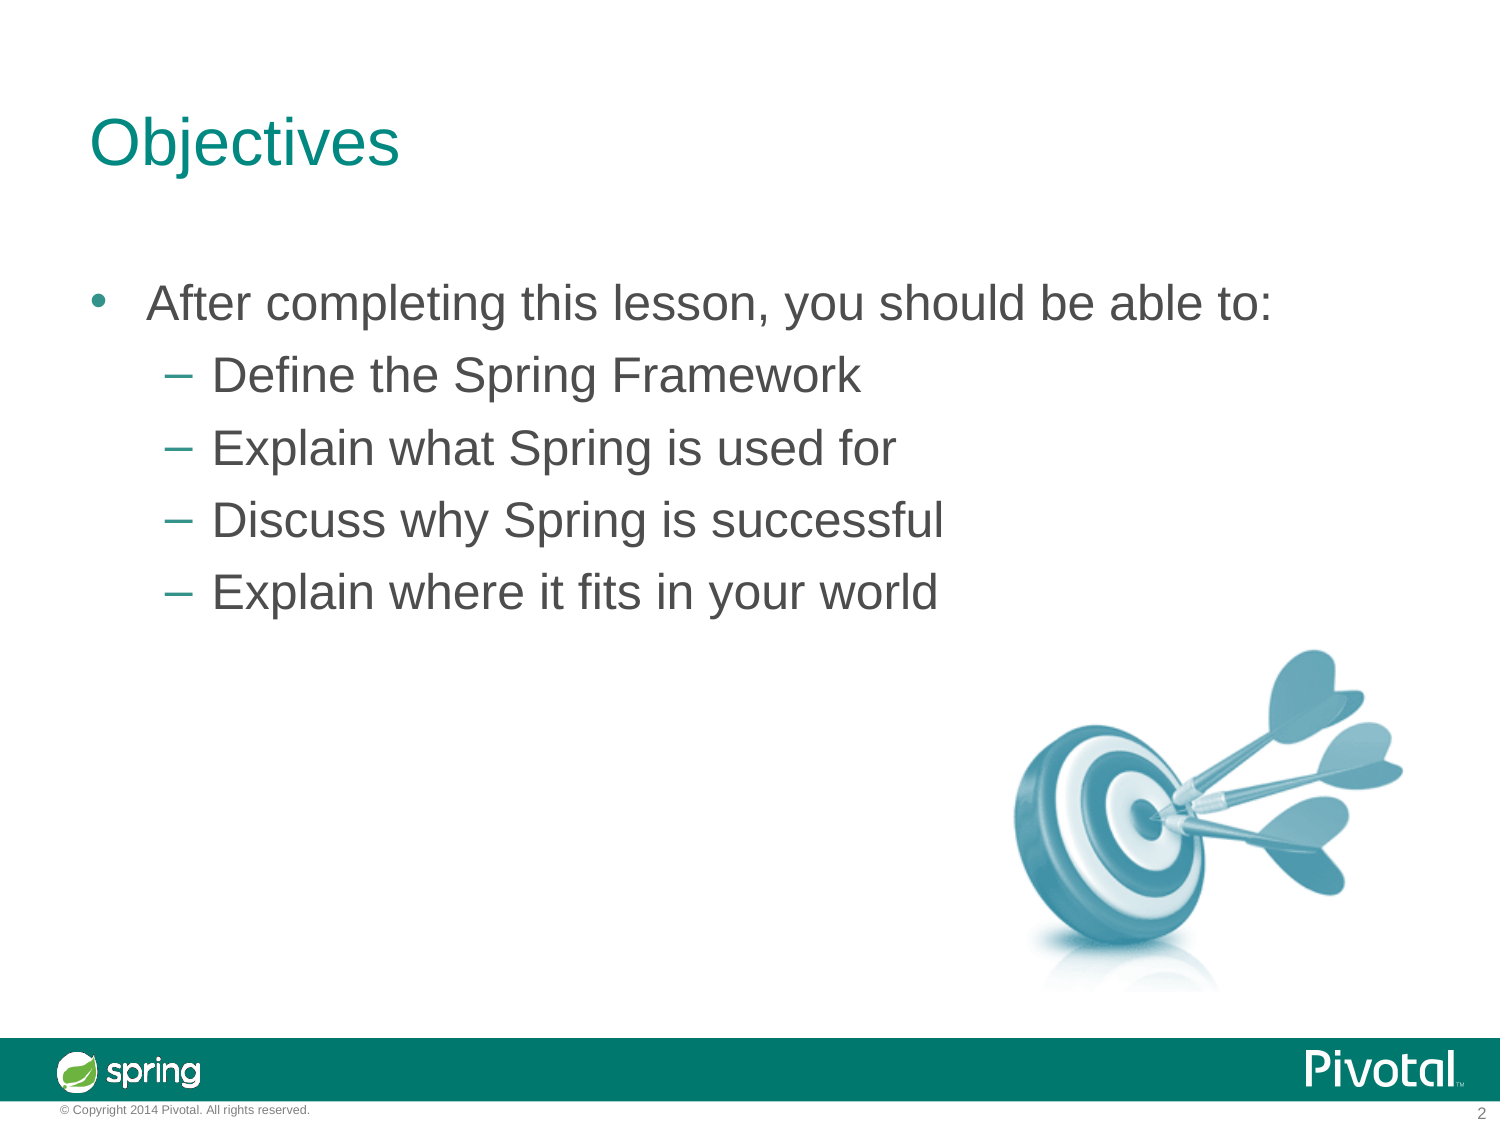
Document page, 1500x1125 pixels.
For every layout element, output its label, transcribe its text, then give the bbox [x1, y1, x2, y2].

picture [975, 644, 1428, 992]
title Objectives [75, 45, 1426, 233]
picture [32, 1041, 210, 1103]
list After completing this lesson, you should be able to: Define the Spring Framework Explain what Spring is used for Discuss why Spring is successful Explain where it fits in your world [75, 262, 1426, 1005]
picture [1306, 1050, 1464, 1087]
